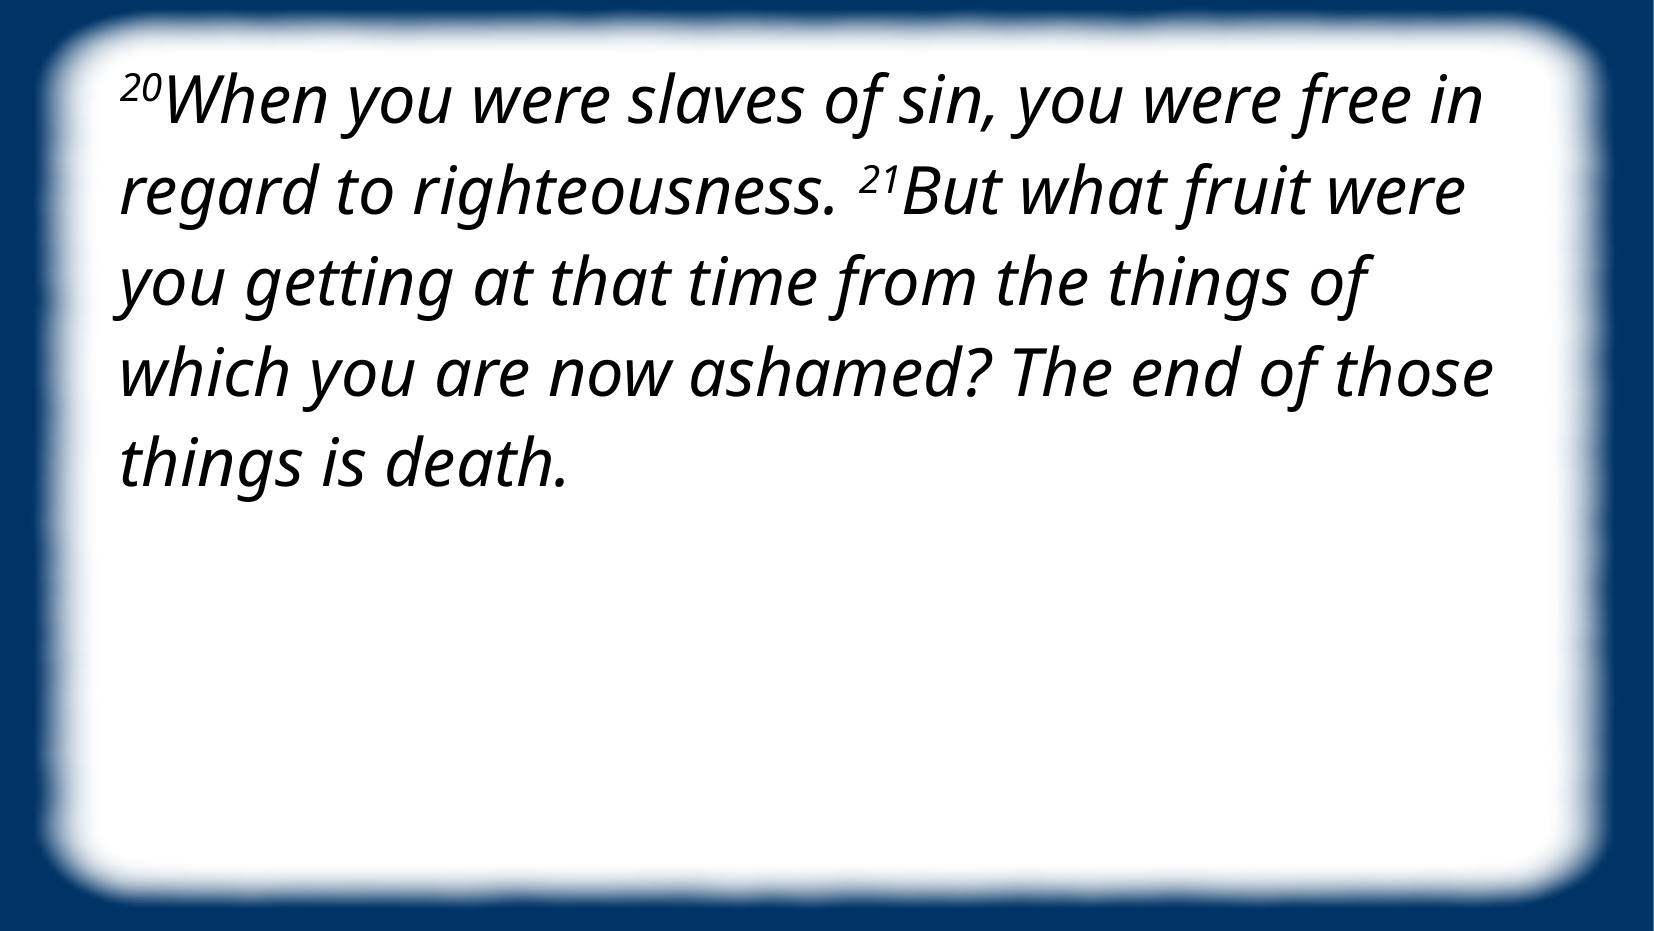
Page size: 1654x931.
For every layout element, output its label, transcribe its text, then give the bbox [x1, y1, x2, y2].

text_box 20When you were slaves of sin, you were free in regard to righteousness. 21But what fruit were you getting at that time from the things of which you are now ashamed? The end of those things is death. [105, 45, 1546, 504]
picture [0, 0, 1654, 931]
